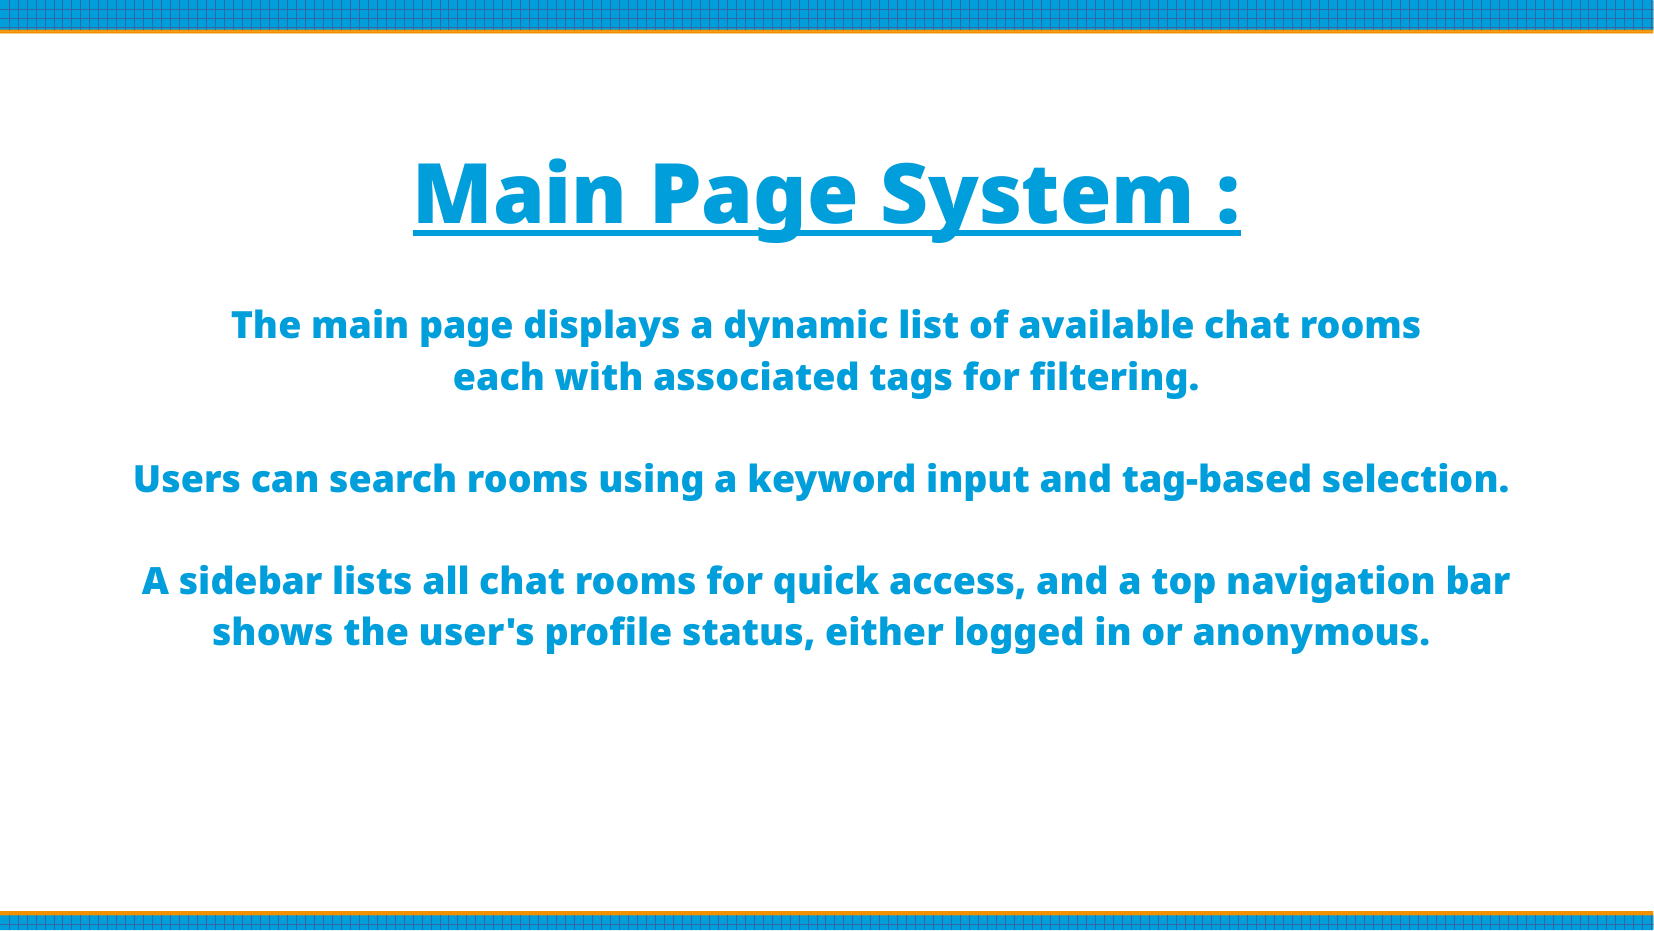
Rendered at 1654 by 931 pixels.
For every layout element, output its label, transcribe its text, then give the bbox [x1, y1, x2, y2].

subtitle Main Page System : The main page displays a dynamic list of available chat rooms each with associated tags for filtering. Users can search rooms using a keyword input and tag-based selection. A sidebar lists all chat rooms for quick access, and a top navigation bar shows the user's profile status, either logged in or anonymous. [88, 44, 1565, 798]
